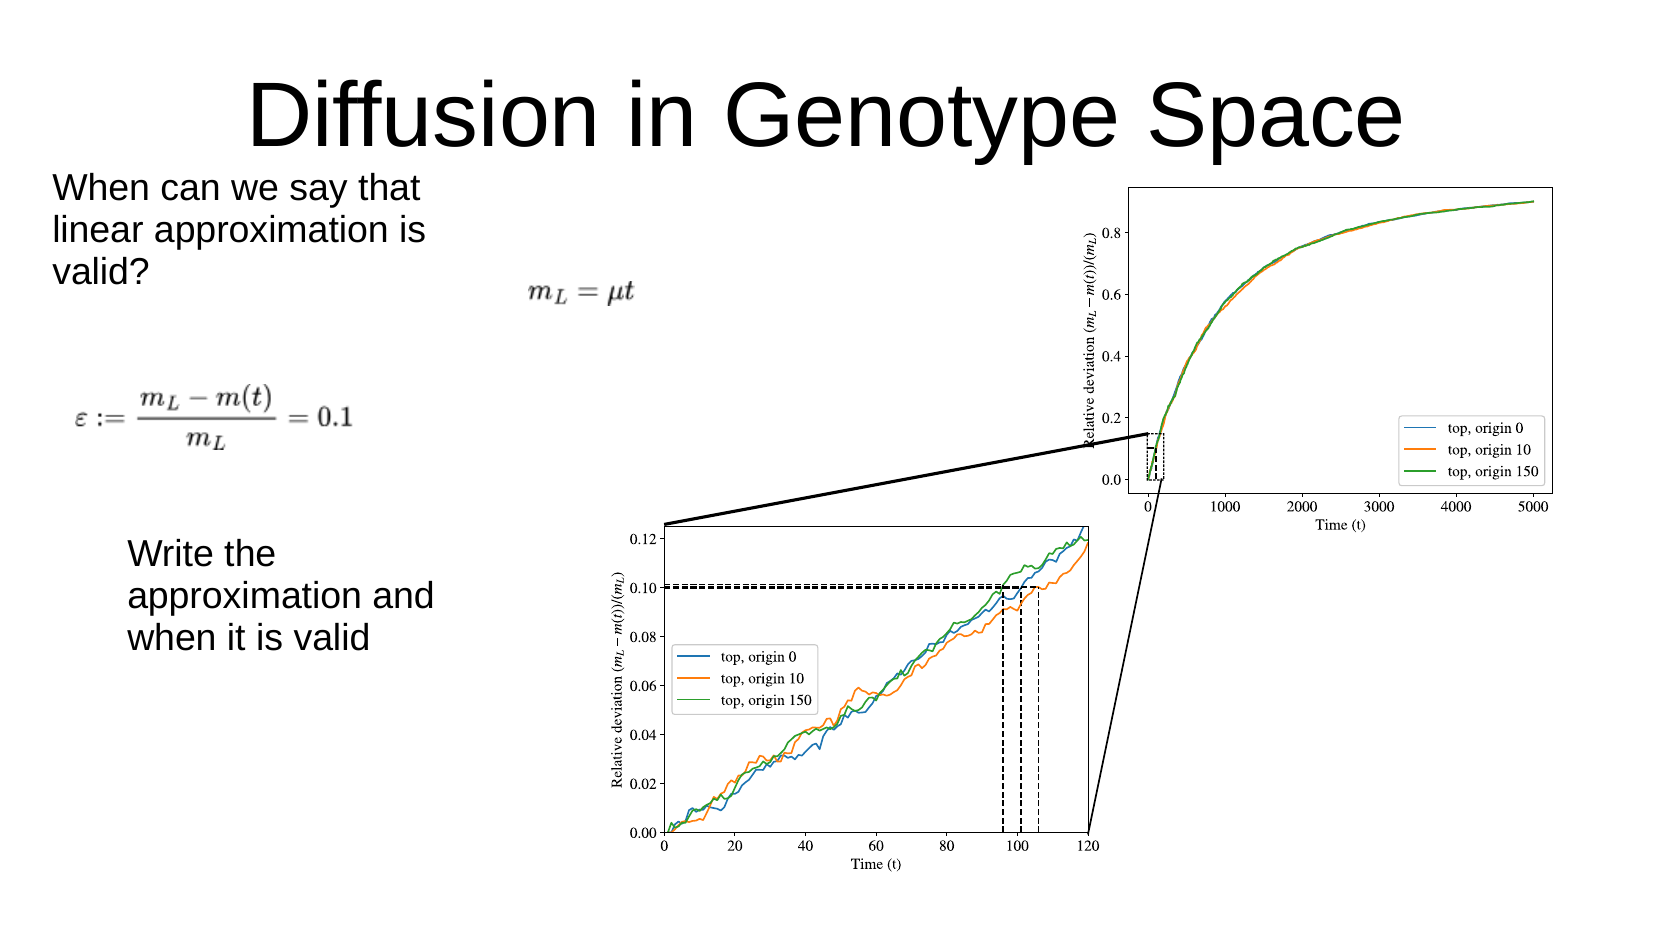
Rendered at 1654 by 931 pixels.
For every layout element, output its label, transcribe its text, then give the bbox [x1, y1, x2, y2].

picture [528, 193, 1569, 889]
text_box When can we say that linear approximation is valid? [37, 159, 526, 301]
picture [75, 384, 354, 451]
title Diffusion in Genotype Space [82, 37, 1571, 193]
text_box Write the approximation and when it is valid [112, 525, 451, 666]
